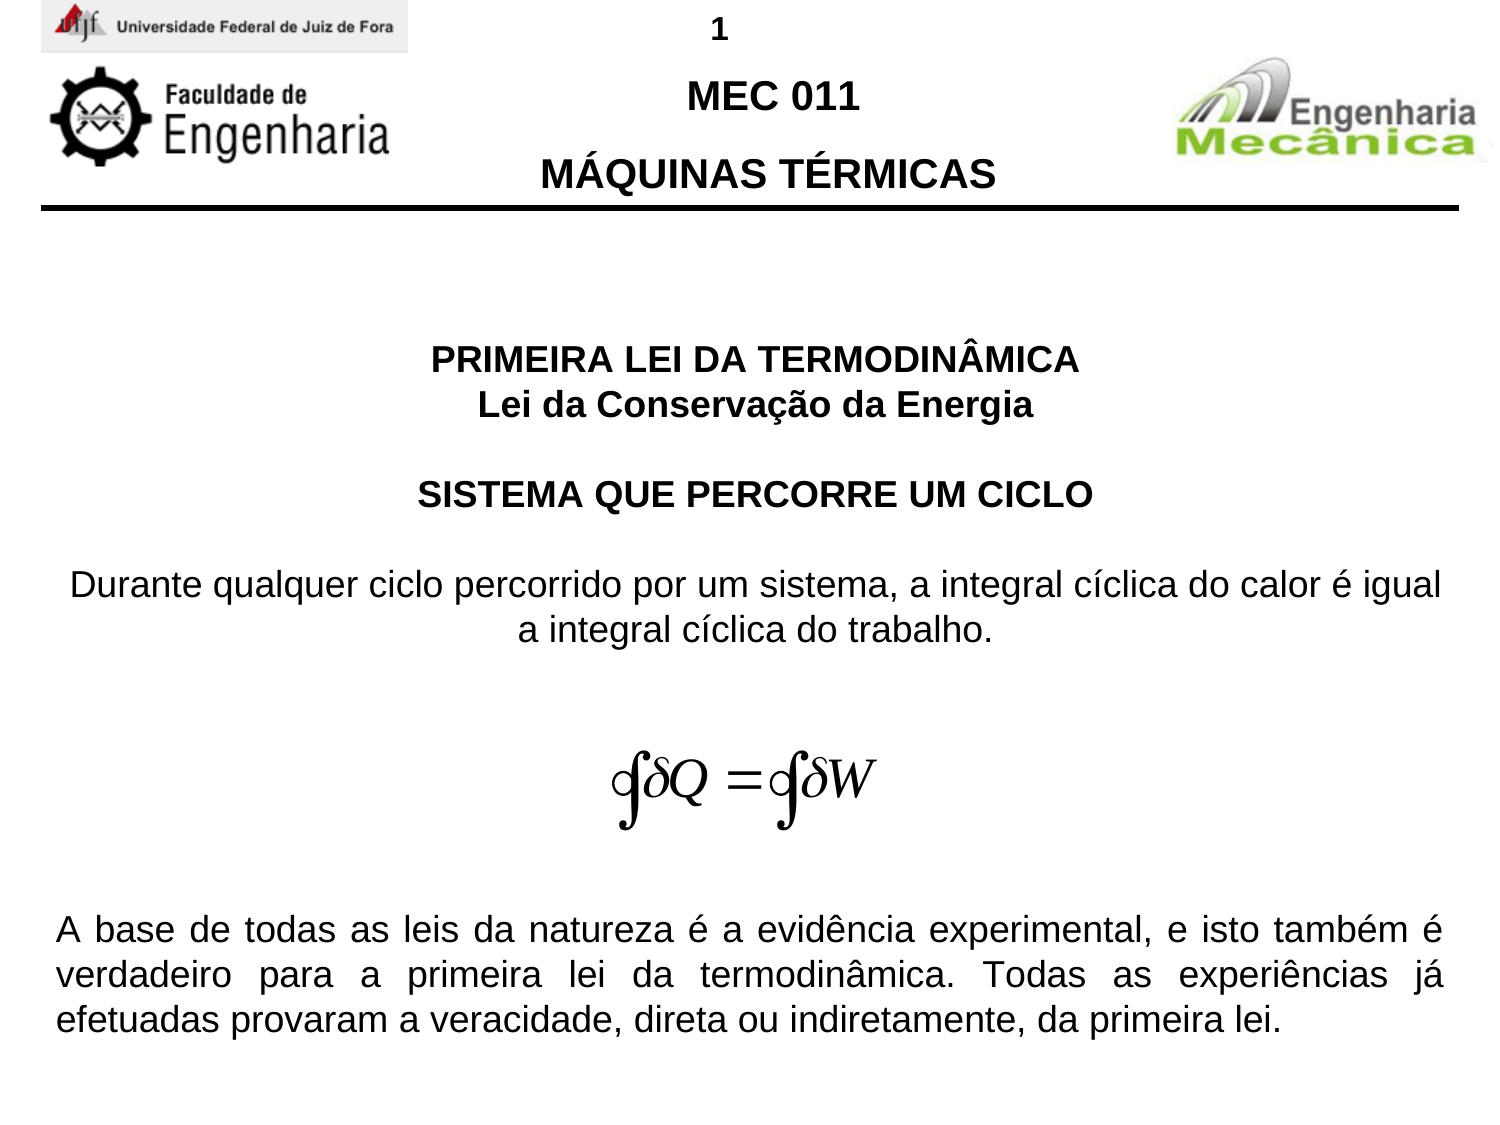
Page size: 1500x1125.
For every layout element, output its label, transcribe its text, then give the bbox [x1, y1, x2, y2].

chart [601, 730, 892, 836]
picture [1151, 54, 1500, 167]
text_box A base de todas as leis da natureza é a evidência experimental, e isto também é verdadeiro para a primeira lei da termodinâmica. Todas as experiências já efetuadas provaram a veracidade, direta ou indiretamente, da primeira lei. [41, 897, 1459, 1093]
picture [41, 0, 408, 174]
text_box PRIMEIRA LEI DA TERMODINÂMICA Lei da Conservação da Energia SISTEMA QUE PERCORRE UM CICLO Durante qualquer ciclo percorrido por um sistema, a integral cíclica do calor é igual a integral cíclica do trabalho. [41, 327, 1471, 659]
